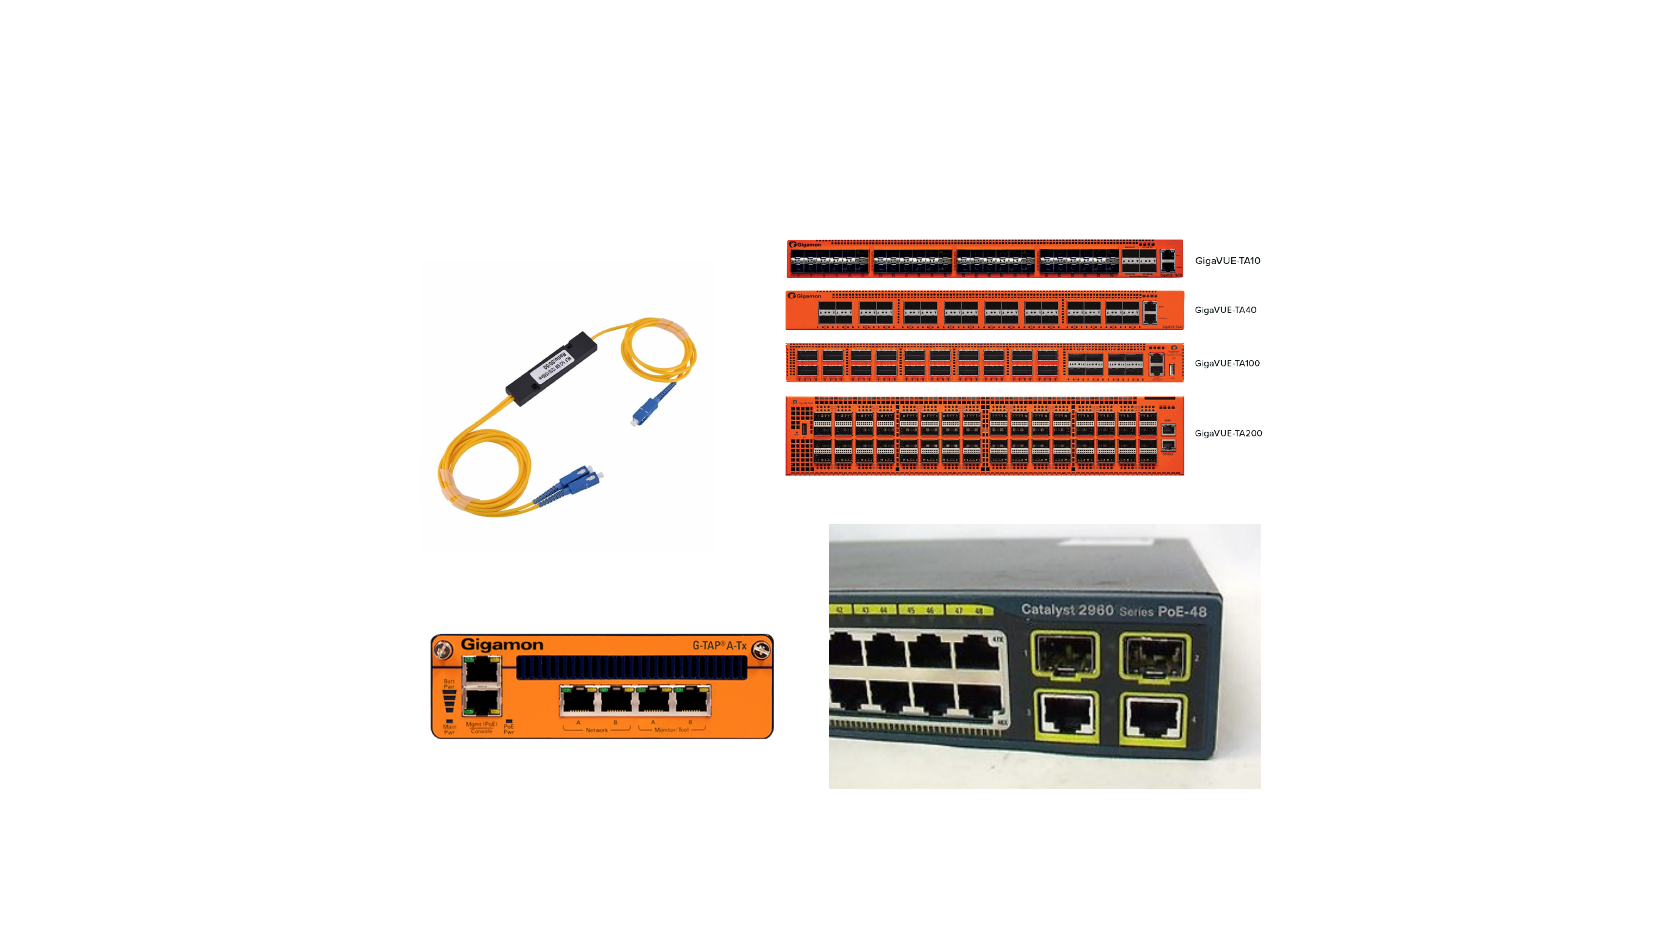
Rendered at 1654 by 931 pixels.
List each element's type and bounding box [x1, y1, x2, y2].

picture [750, 220, 1277, 496]
picture [315, 261, 1261, 828]
